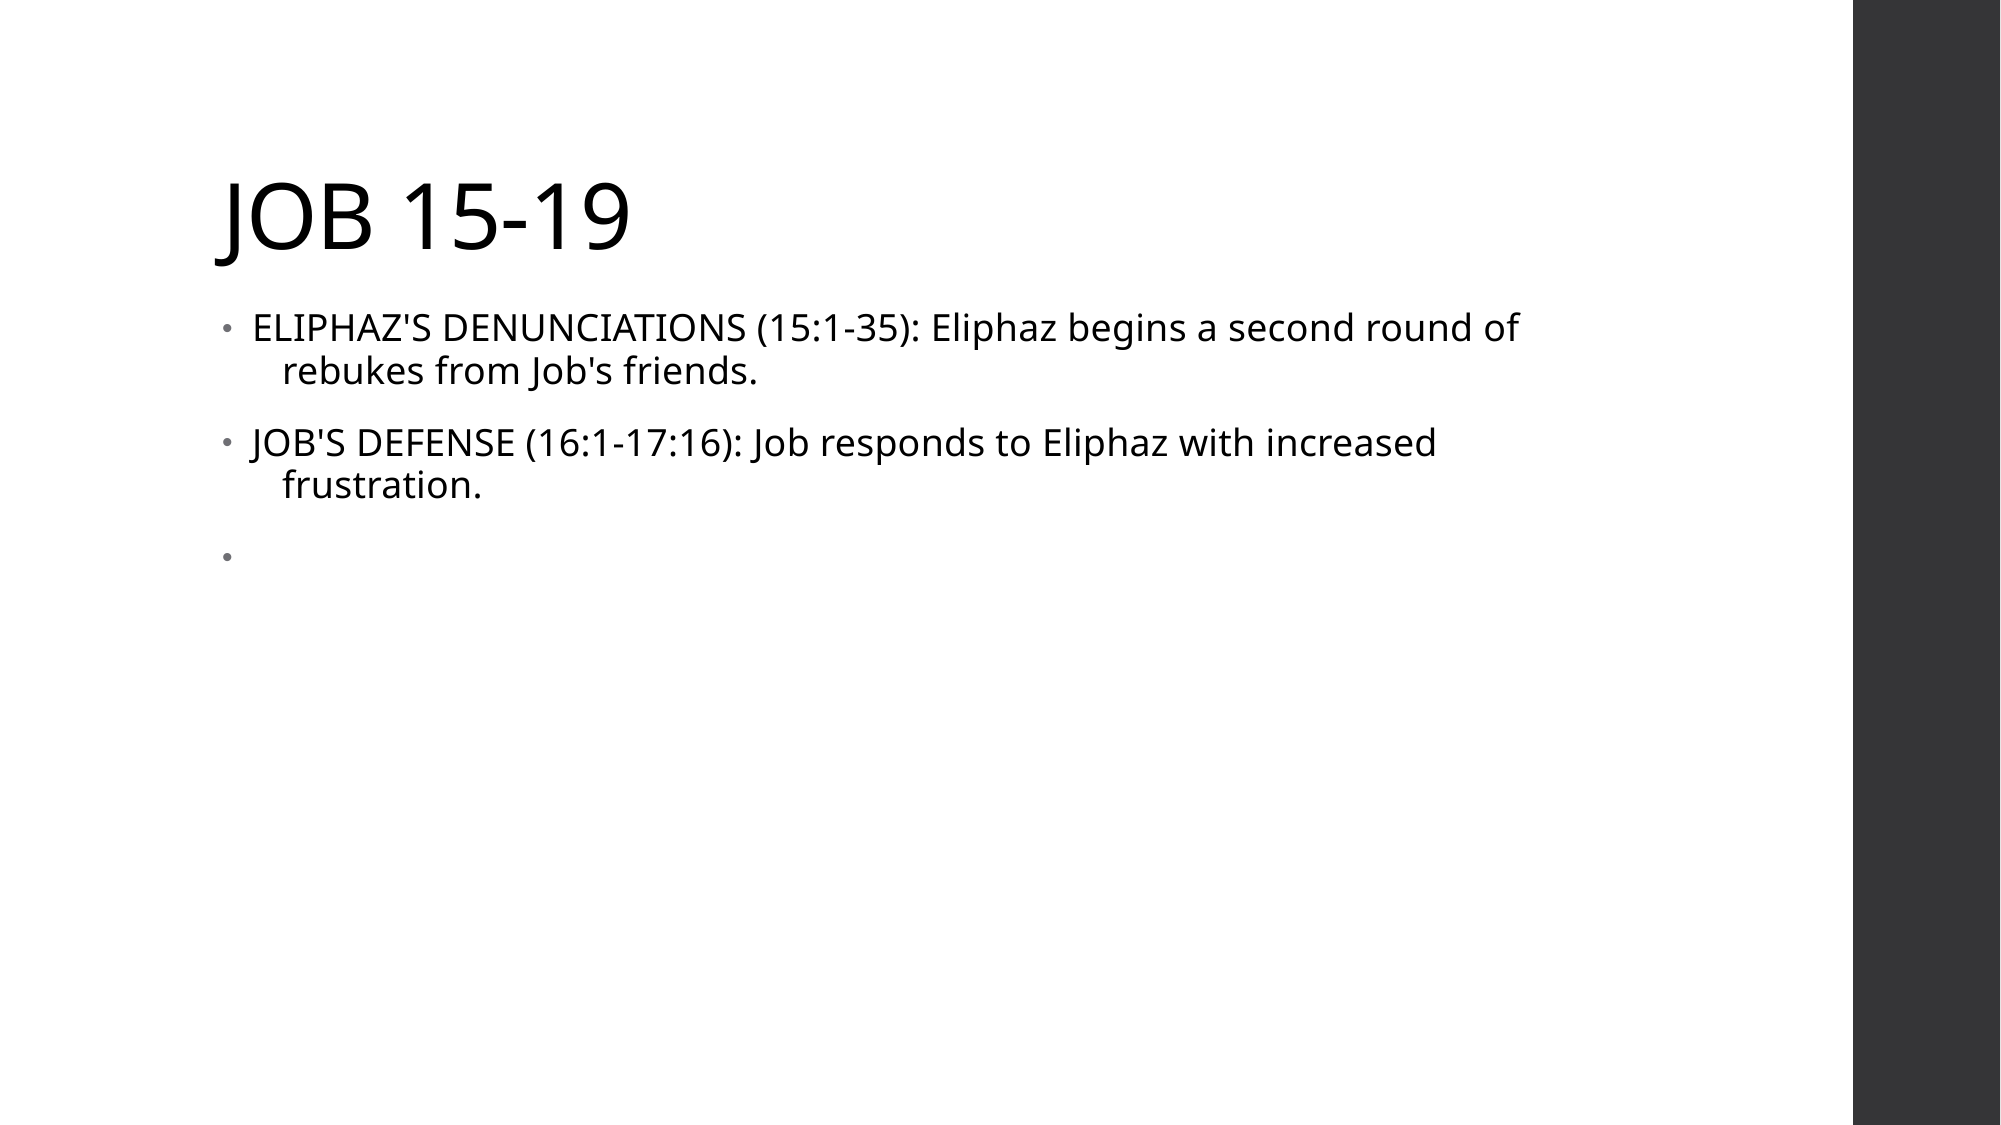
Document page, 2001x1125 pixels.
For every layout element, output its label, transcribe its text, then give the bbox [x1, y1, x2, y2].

title JOB 15-19 [206, 60, 1797, 278]
list ELIPHAZ'S DENUNCIATIONS (15:1-35): Eliphaz begins a second round of rebukes from Job's friends. JOB'S DEFENSE (16:1-17:16): Job responds to Eliphaz with increased frustration. [206, 299, 1617, 1014]
